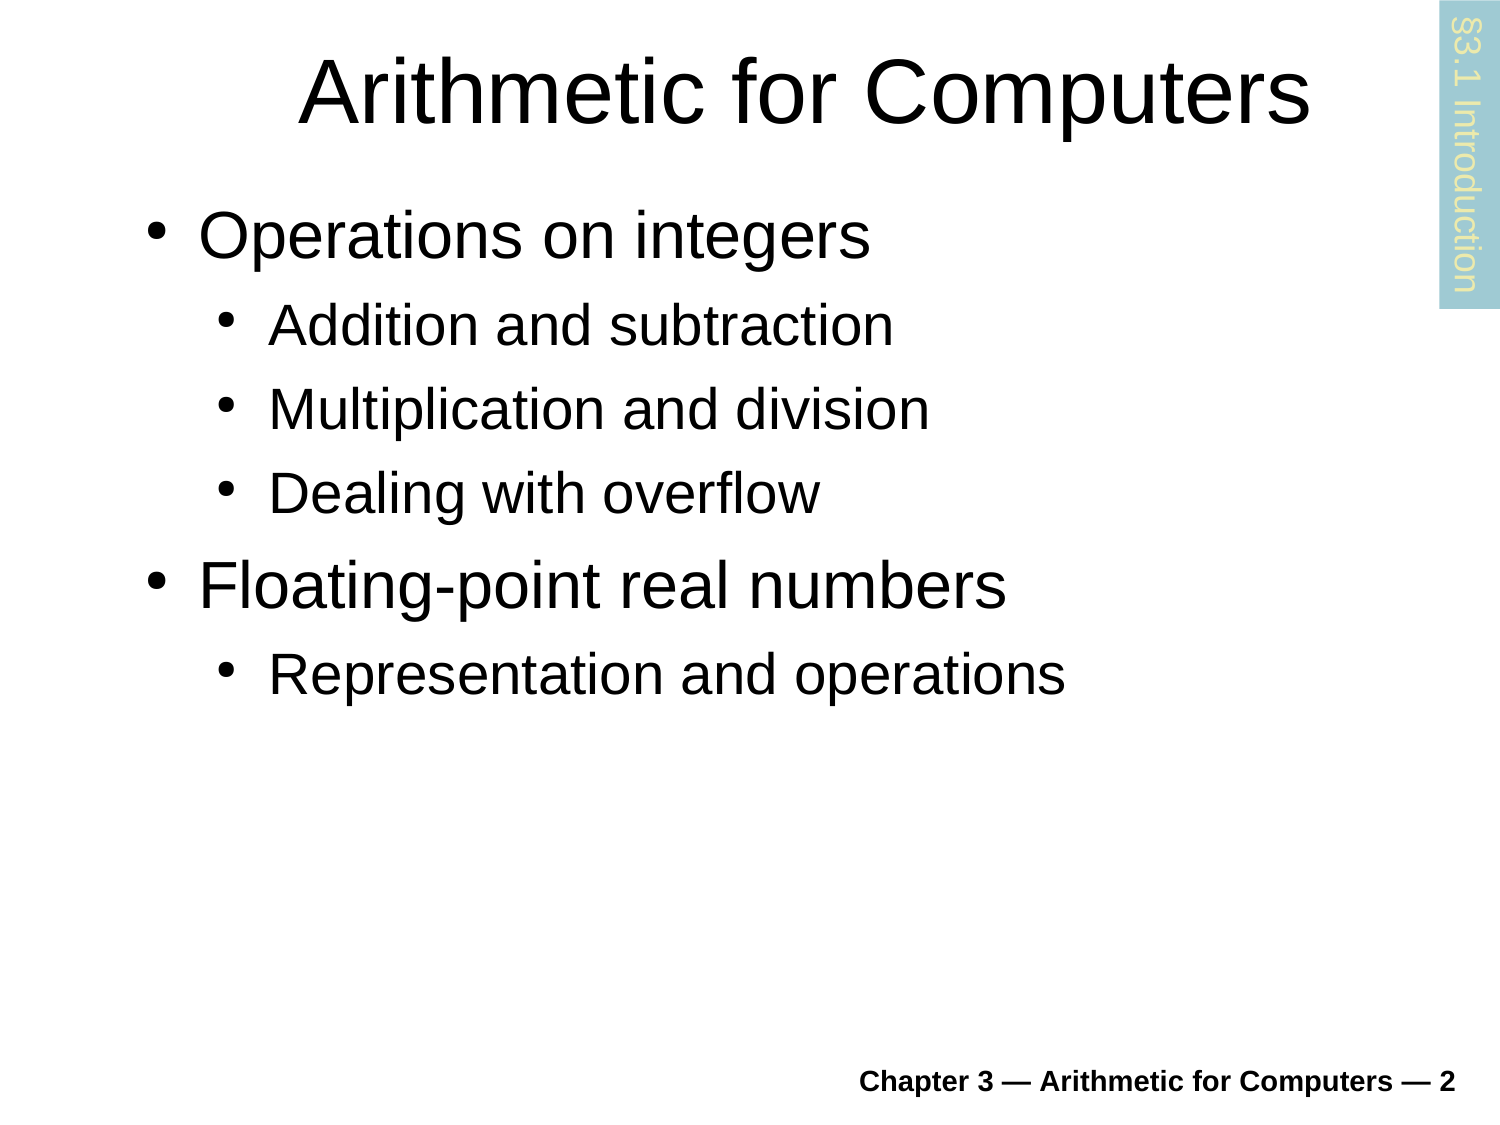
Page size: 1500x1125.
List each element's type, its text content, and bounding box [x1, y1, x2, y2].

title Arithmetic for Computers [112, 23, 1439, 149]
text_box Chapter 3 — Arithmetic for Computers — <number> [277, 1046, 1471, 1106]
list Operations on integers Addition and subtraction Multiplication and division Dealing with overflow Floating-point real numbers Representation and operations [112, 184, 1469, 1024]
text_box §3.1 Introduction [1439, 0, 1500, 309]
